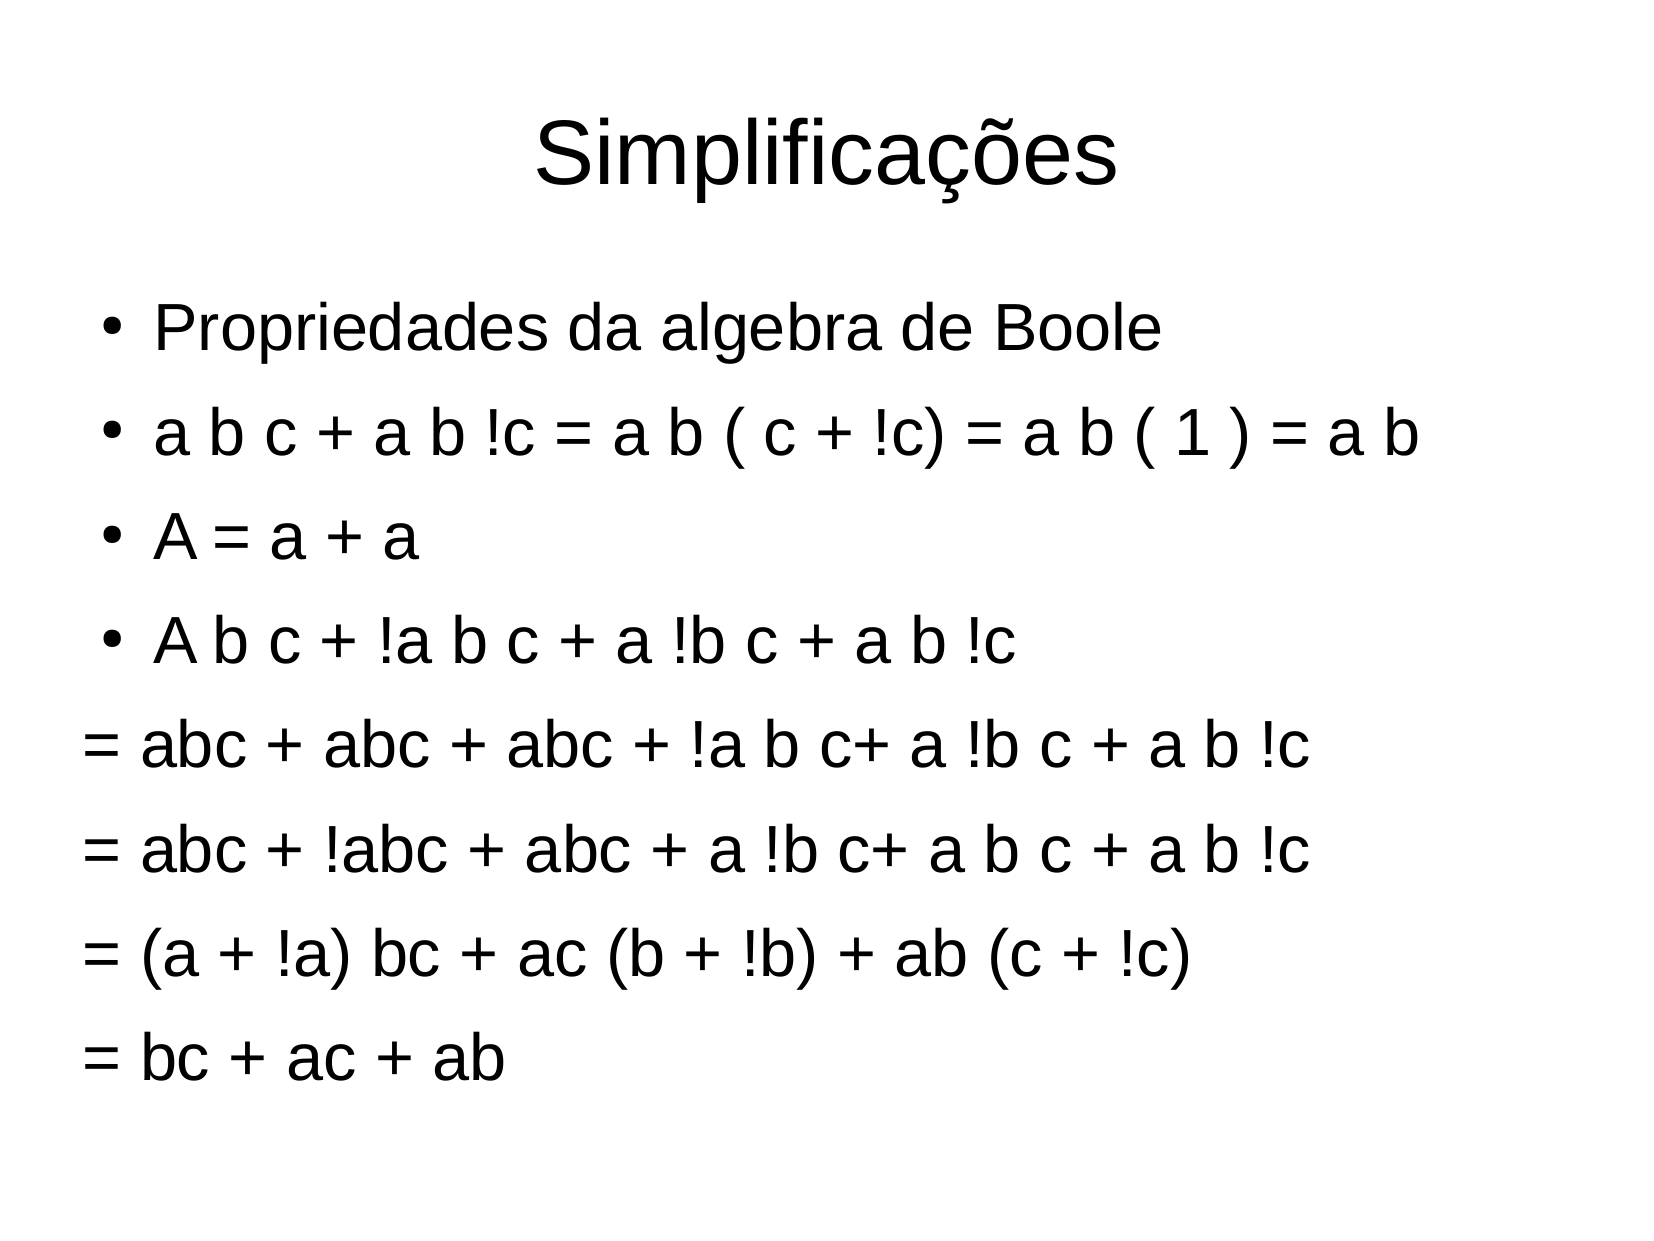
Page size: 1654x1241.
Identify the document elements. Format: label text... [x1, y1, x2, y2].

title Simplificações [82, 49, 1571, 257]
list Propriedades da algebra de Boole a b c + a b !c = a b ( c + !c) = a b ( 1 ) = a b A = a + a A b c + !a b c + a !b c + a b !c = abc + abc + abc + !a b c+ a !b c + a b !c = abc + !abc + abc + a !b c+ a b c + a b !c = (a + !a) bc + ac (b + !b) + ab (c + !c) = bc + ac + ab [82, 290, 1571, 1096]
